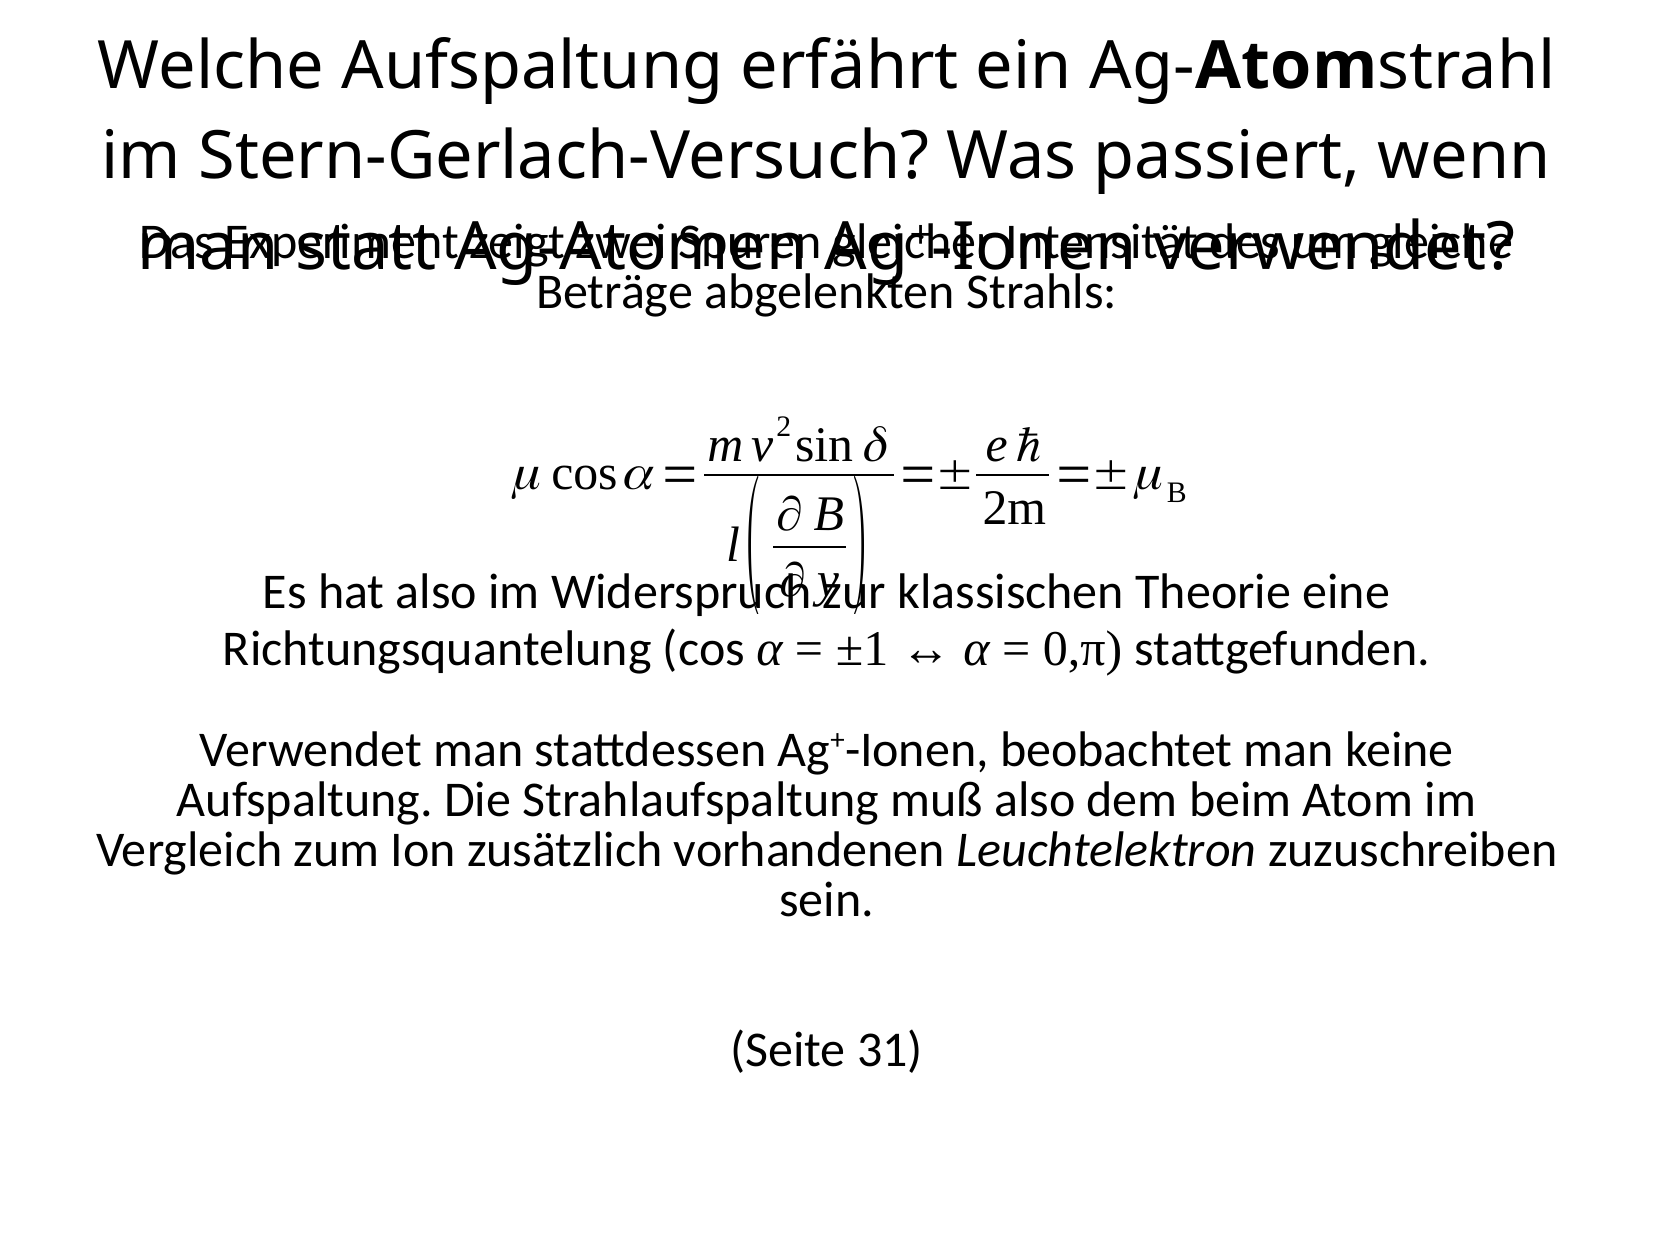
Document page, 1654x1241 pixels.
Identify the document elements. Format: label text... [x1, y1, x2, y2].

subtitle Das Experiment zeigt zwei Spuren gleicher Intensität des um gleiche Beträge abgelenkten Strahls: Es hat also im Widerspruch zur klassischen Theorie eine Richtungsquantelung (cos α = ±1 ↔ α = 0,π) stattgefunden. Verwendet man stattdessen Ag+-Ionen, beobachtet man keine Aufspaltung. Die Strahlaufspaltung muß also dem beim Atom im Vergleich zum Ion zusätzlich vorhandenen Leuchtelektron zuzuschreiben sein. (Seite 31) [82, 131, 1571, 1169]
chart [498, 408, 1198, 614]
title Welche Aufspaltung erfährt ein Ag-Atomstrahl im Stern-Gerlach-Versuch? Was passiert, wenn man statt Ag-Atomen Ag+-Ionen verwendet? [82, 20, 1571, 131]
